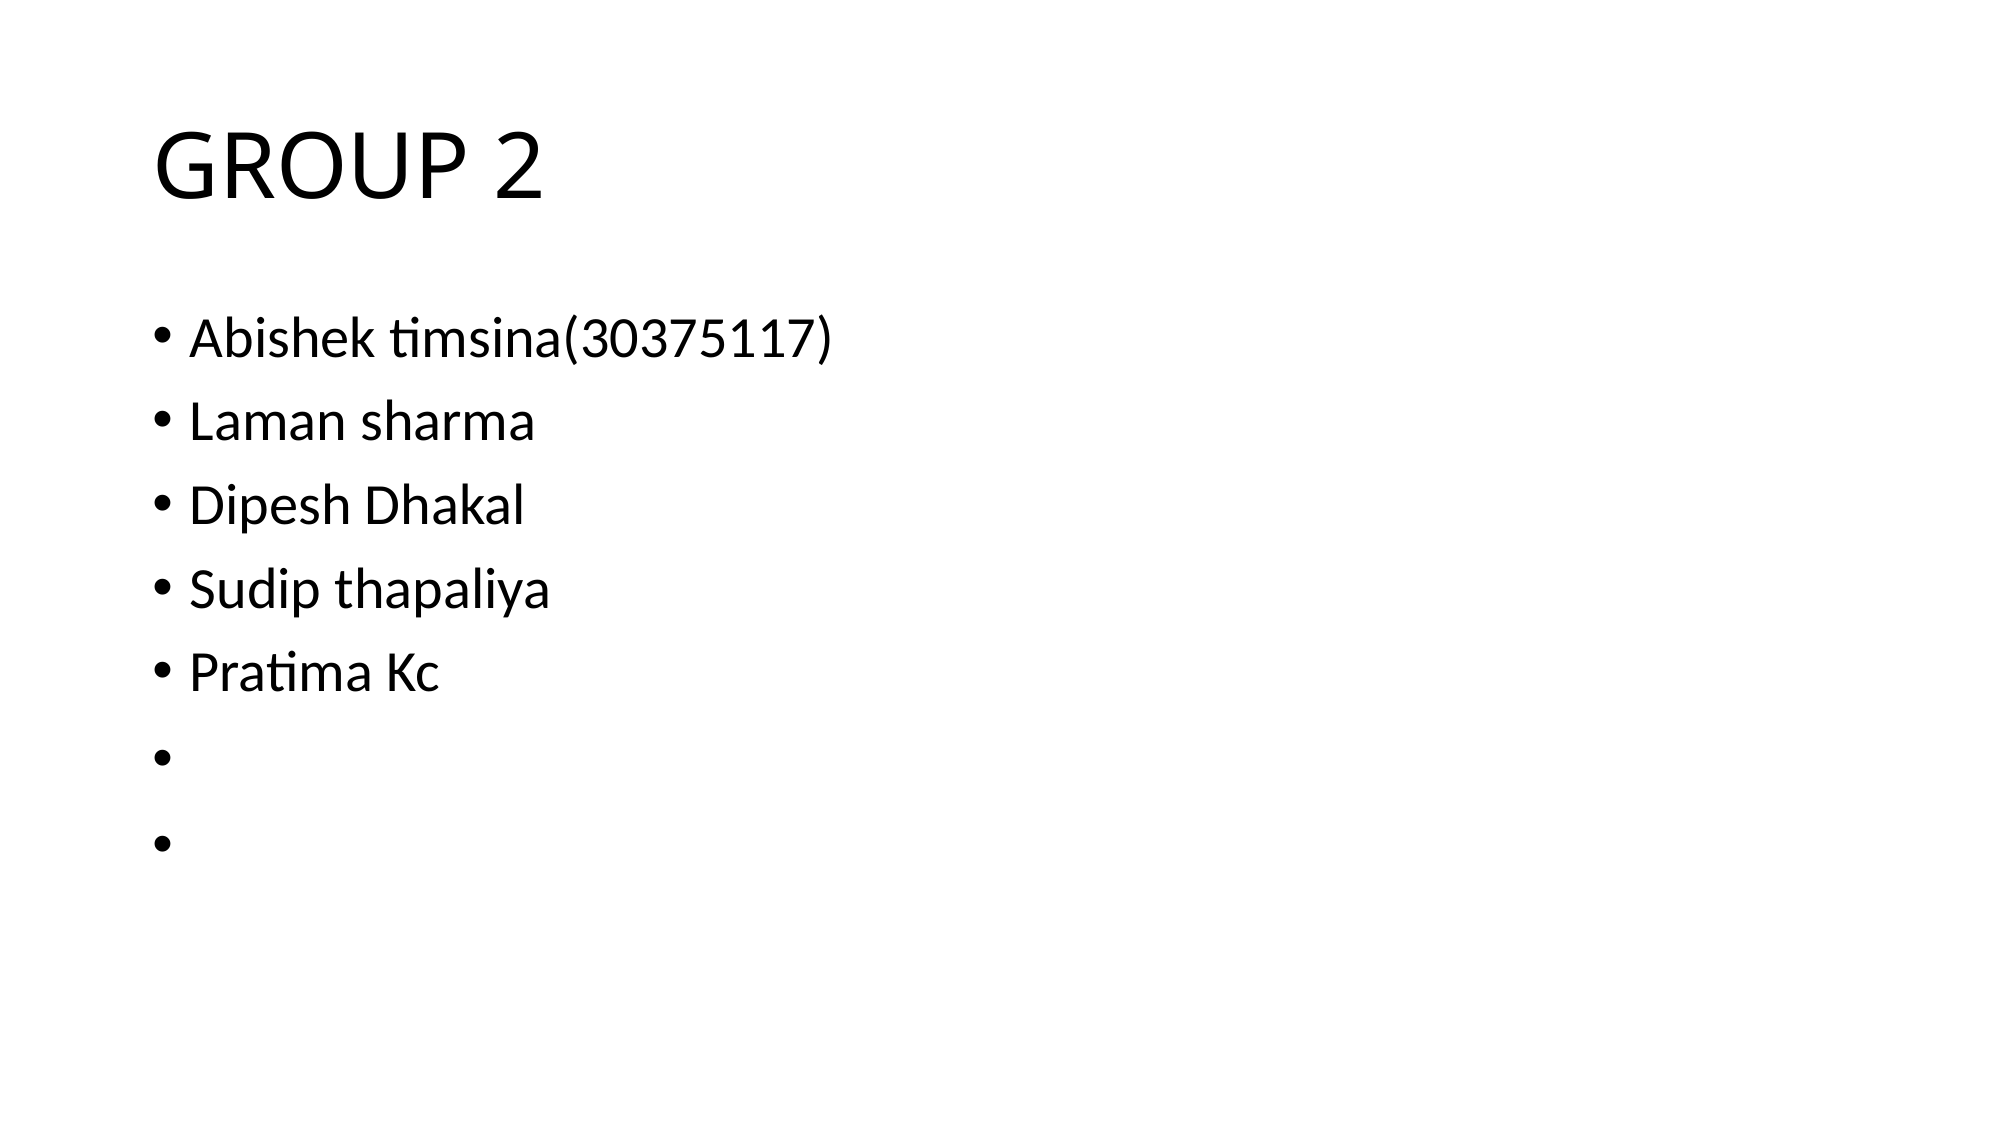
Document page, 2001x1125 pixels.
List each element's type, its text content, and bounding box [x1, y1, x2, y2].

title GROUP 2 [137, 59, 1863, 278]
list Abishek timsina(30375117) Laman sharma Dipesh Dhakal Sudip thapaliya Pratima Kc [137, 299, 1863, 1014]
